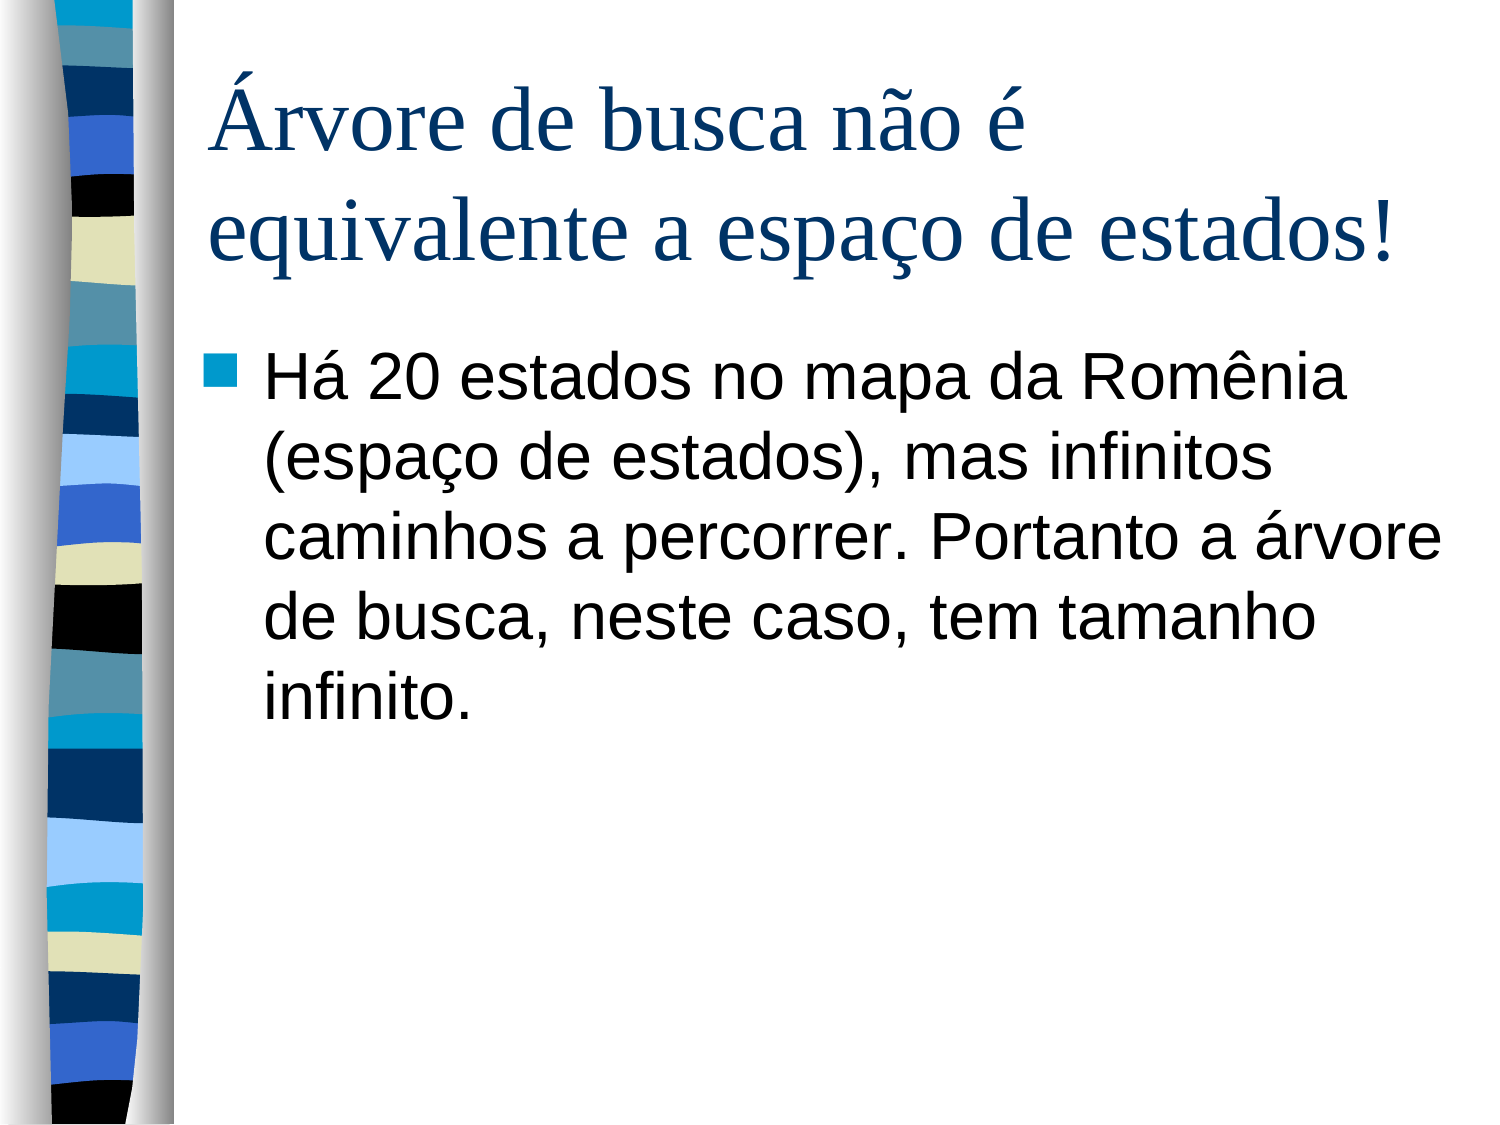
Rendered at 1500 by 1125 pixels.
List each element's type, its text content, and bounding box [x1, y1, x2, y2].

title Árvore de busca não é equivalente a espaço de estados! [192, 51, 1468, 287]
list Há 20 estados no mapa da Romênia (espaço de estados), mas infinitos caminhos a percorrer. Portanto a árvore de busca, neste caso, tem tamanho infinito. [192, 324, 1468, 1000]
